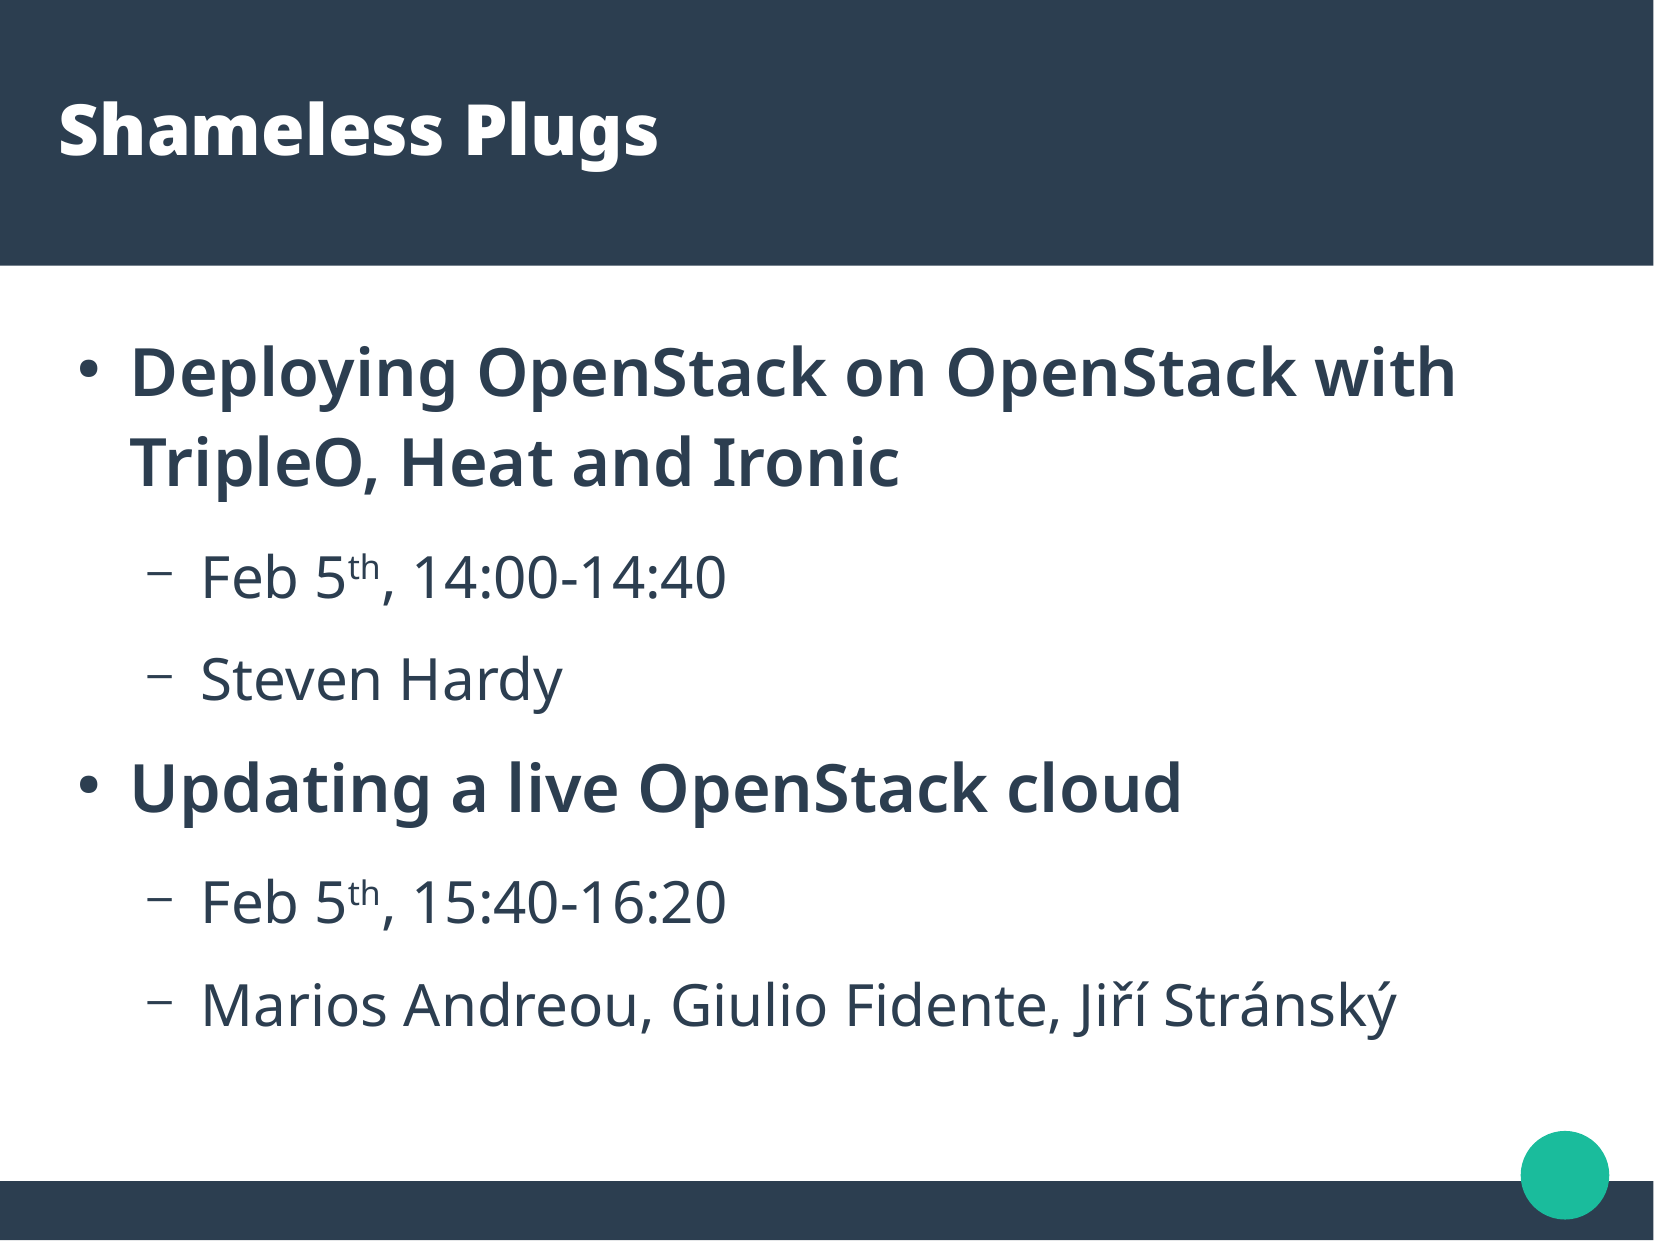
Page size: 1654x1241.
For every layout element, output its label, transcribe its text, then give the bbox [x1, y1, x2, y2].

list Deploying OpenStack on OpenStack with TripleO, Heat and Ironic Feb 5th, 14:00-14:40 Steven Hardy Updating a live OpenStack cloud Feb 5th, 15:40-16:20 Marios Andreou, Giulio Fidente, Jiří Stránský [59, 324, 1595, 1152]
title Shameless Plugs [59, 49, 1595, 207]
